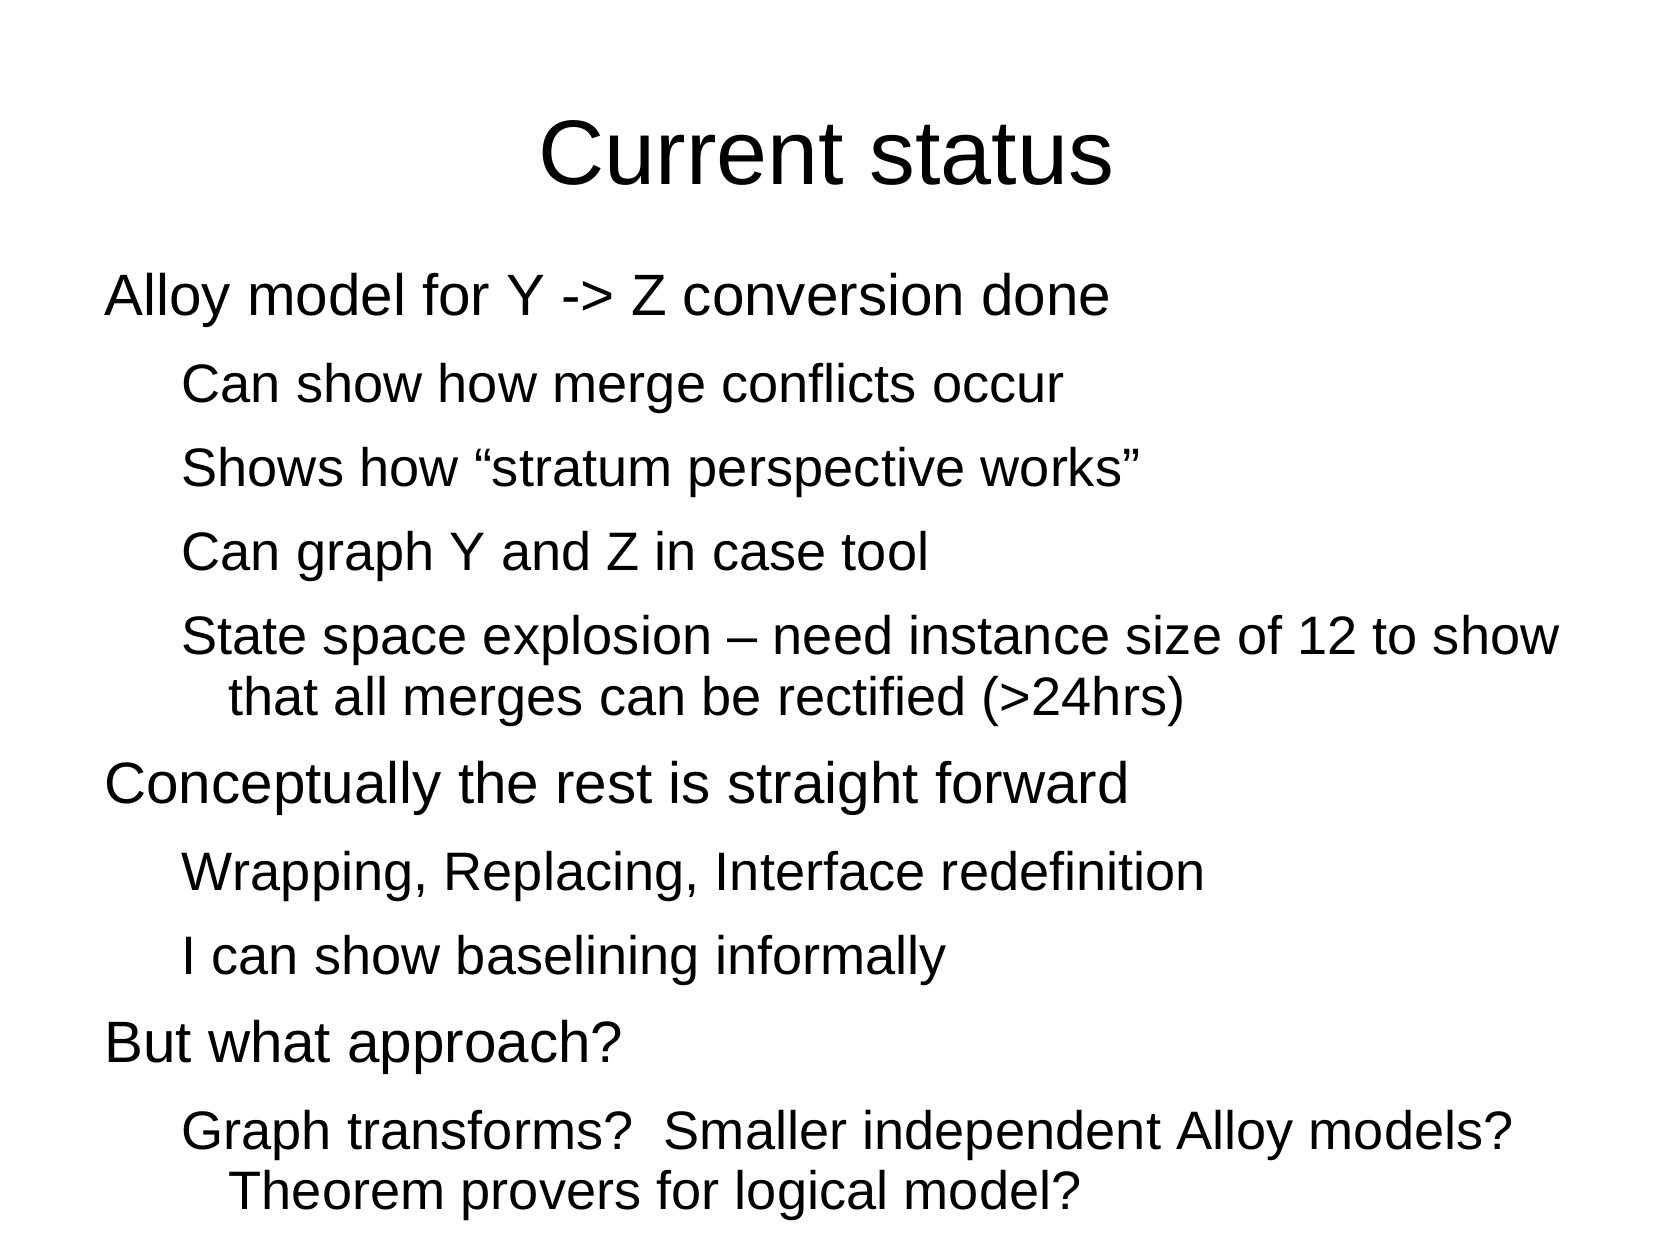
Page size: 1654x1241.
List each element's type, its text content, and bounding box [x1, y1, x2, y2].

list Alloy model for Y -> Z conversion done Can show how merge conflicts occur Shows how “stratum perspective works” Can graph Y and Z in case tool State space explosion – need instance size of 12 to show that all merges can be rectified (>24hrs) Conceptually the rest is straight forward Wrapping, Replacing, Interface redefinition I can show baselining informally But what approach? Graph transforms? Smaller independent Alloy models? Theorem provers for logical model? [86, 262, 1576, 1222]
title Current status [82, 49, 1571, 257]
